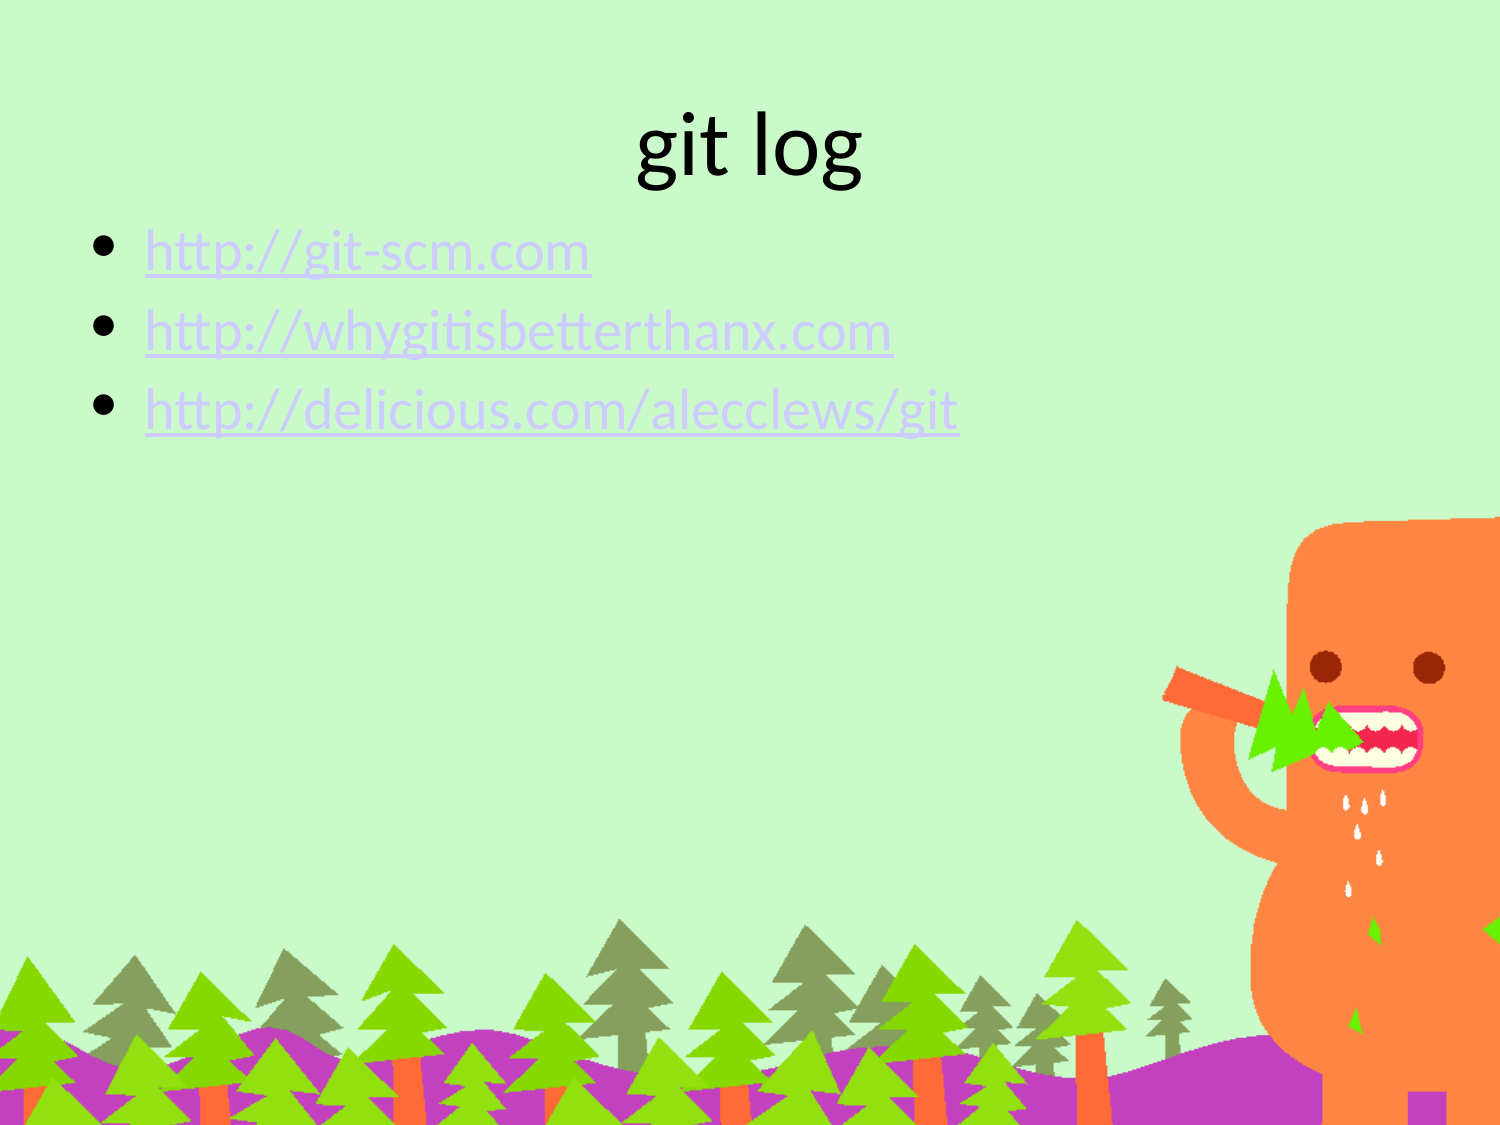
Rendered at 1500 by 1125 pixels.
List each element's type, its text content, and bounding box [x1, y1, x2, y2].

picture [0, 0, 1500, 1125]
text_box http://git-scm.com http://whygitisbetterthanx.com http://delicious.com/alecclews/git [75, 212, 1426, 1085]
text_box git log [75, 45, 1426, 212]
